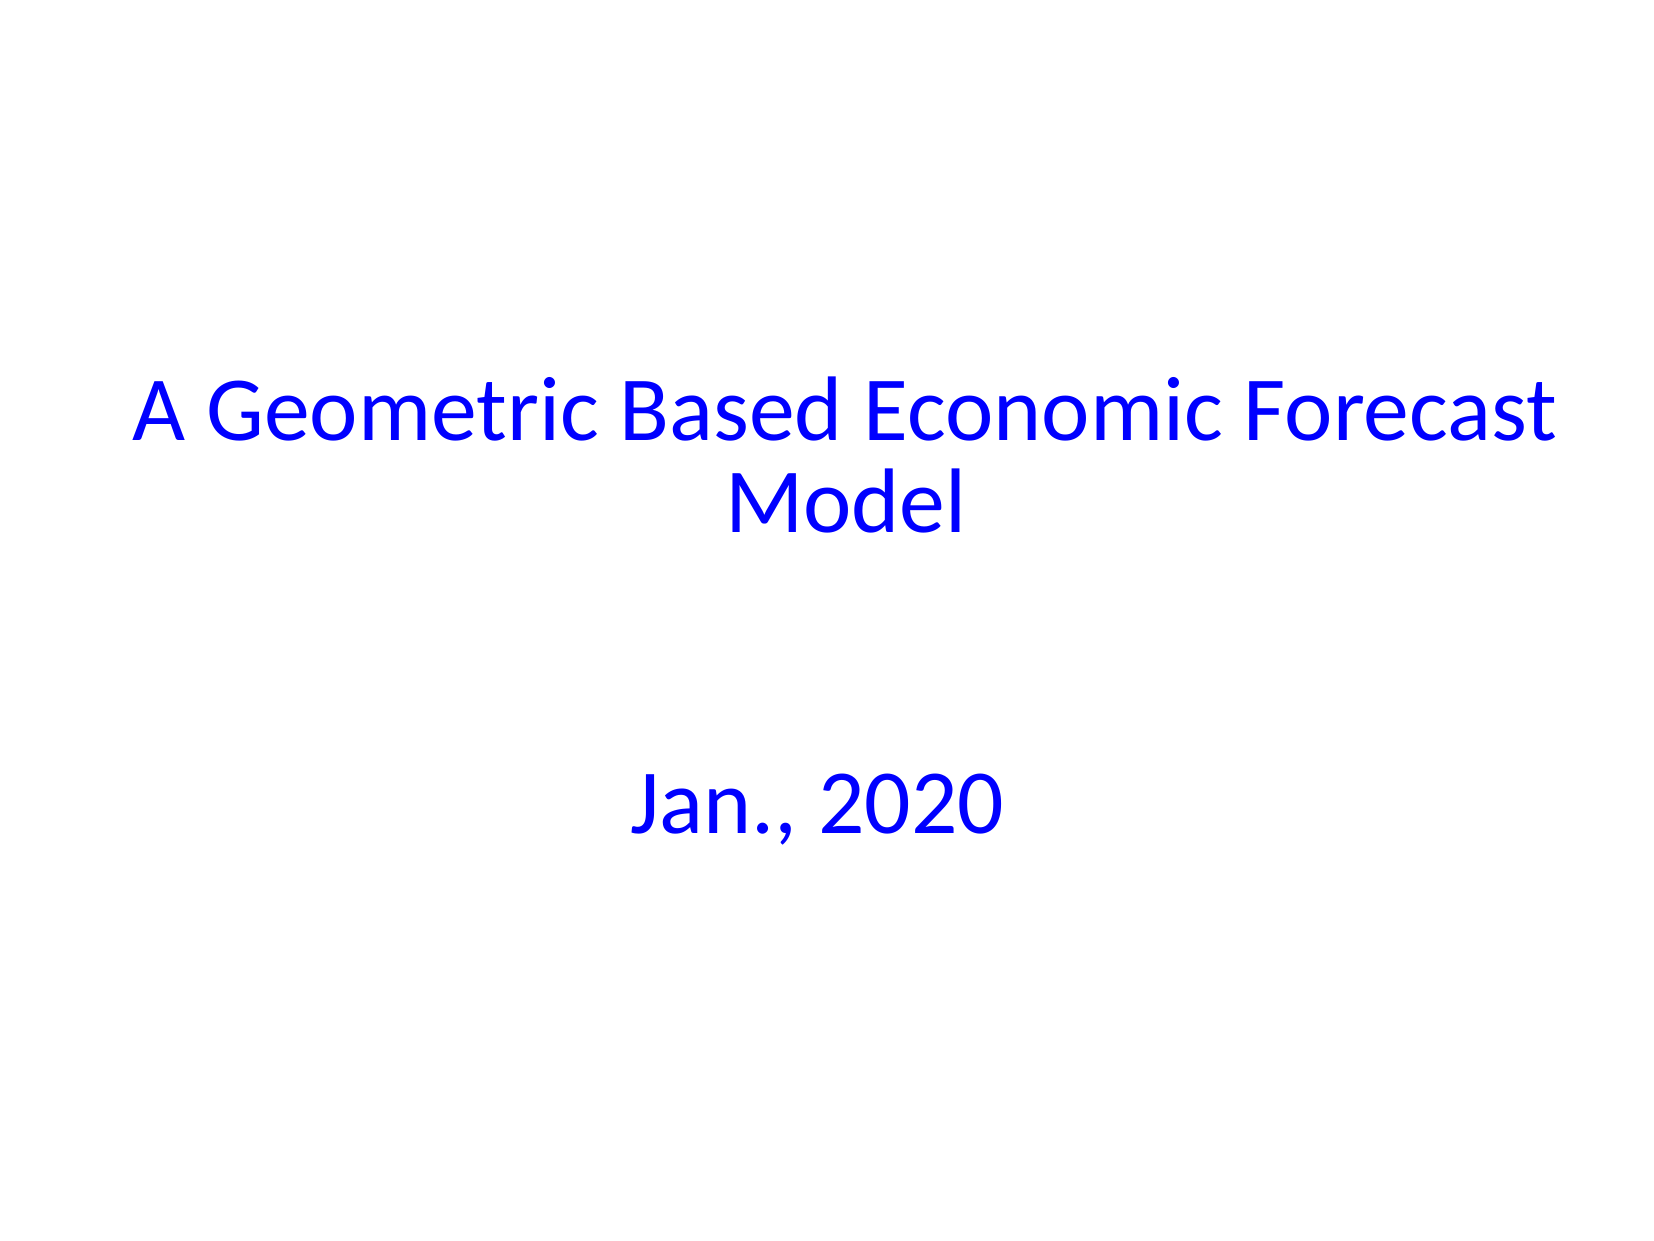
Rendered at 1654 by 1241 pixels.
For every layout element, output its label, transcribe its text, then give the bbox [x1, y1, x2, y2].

text_box Jan., 2020 [435, 759, 1201, 862]
title A Geometric Based Economic Forecast Model [101, 360, 1591, 568]
